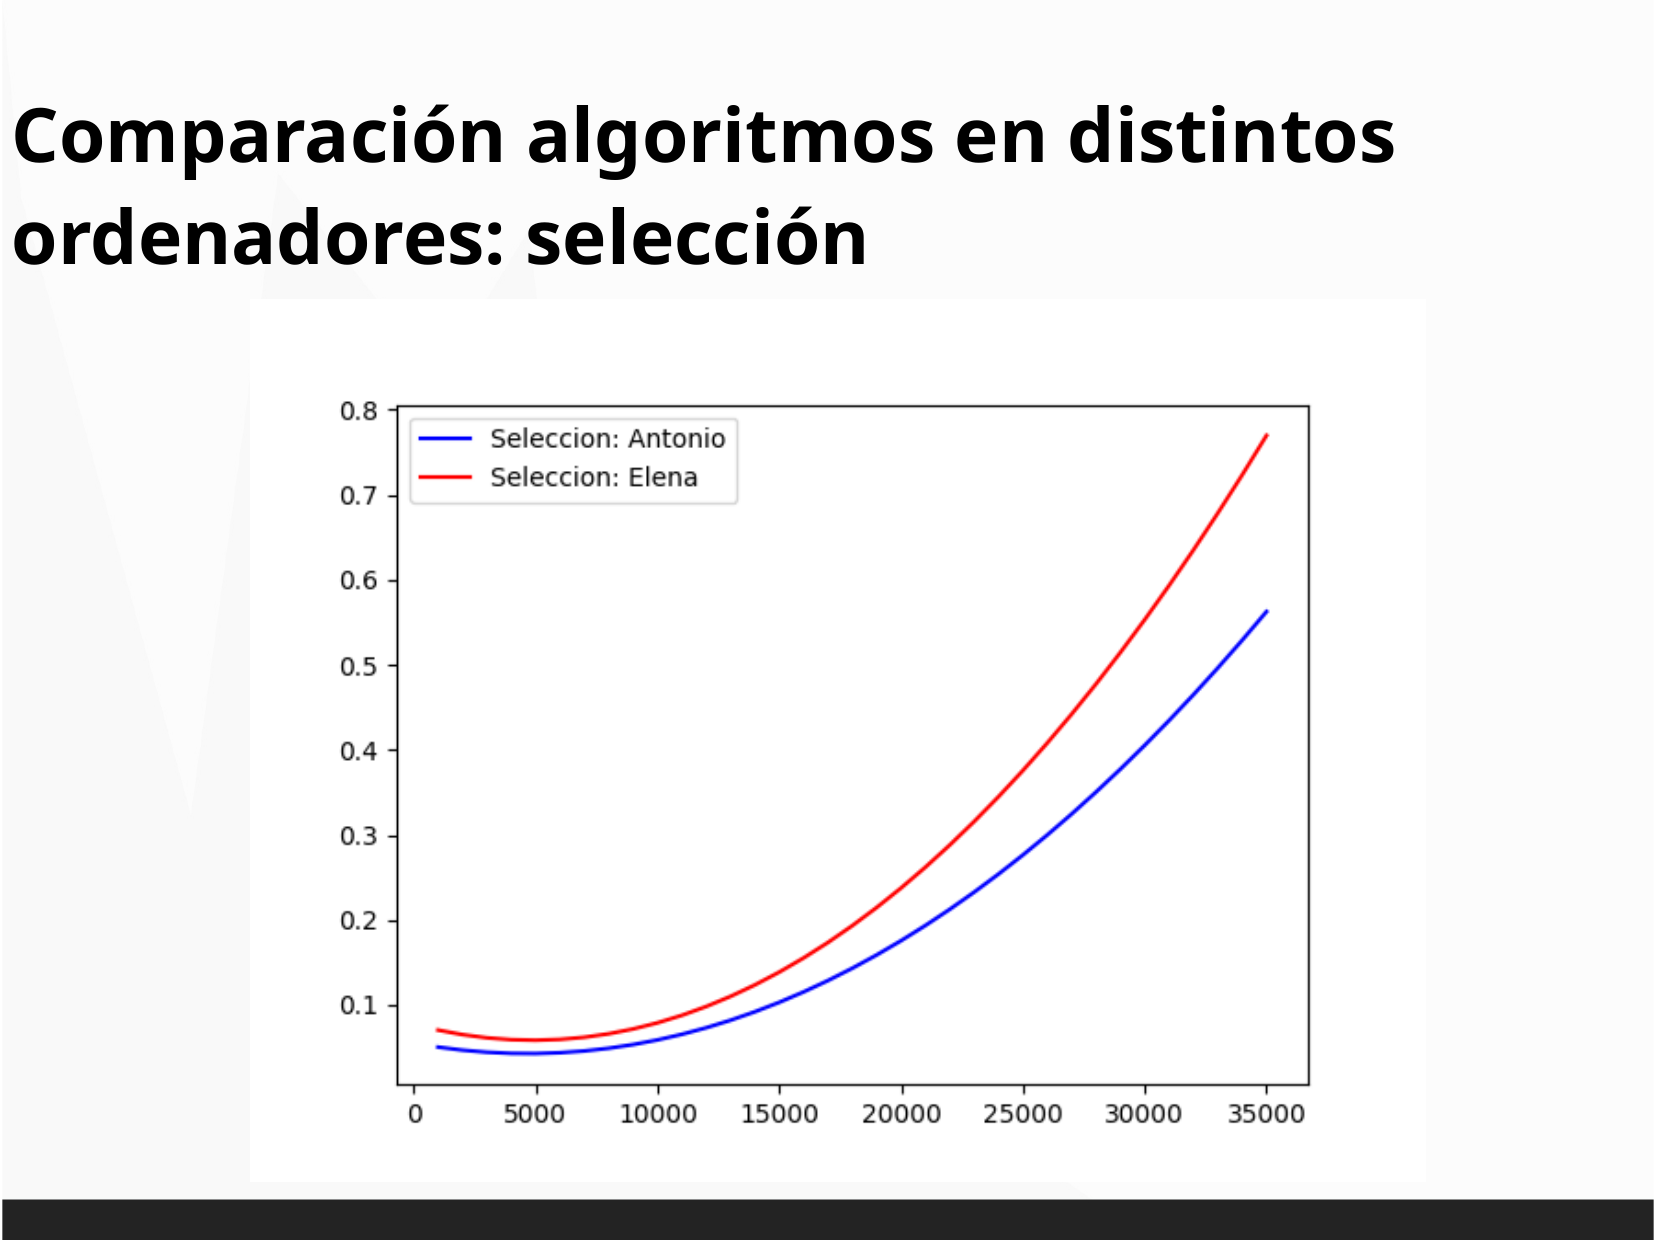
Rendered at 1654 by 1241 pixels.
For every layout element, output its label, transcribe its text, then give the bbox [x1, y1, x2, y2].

title Comparación algoritmos en distintos ordenadores: selección [11, 37, 1654, 332]
picture [2, 0, 1654, 1241]
